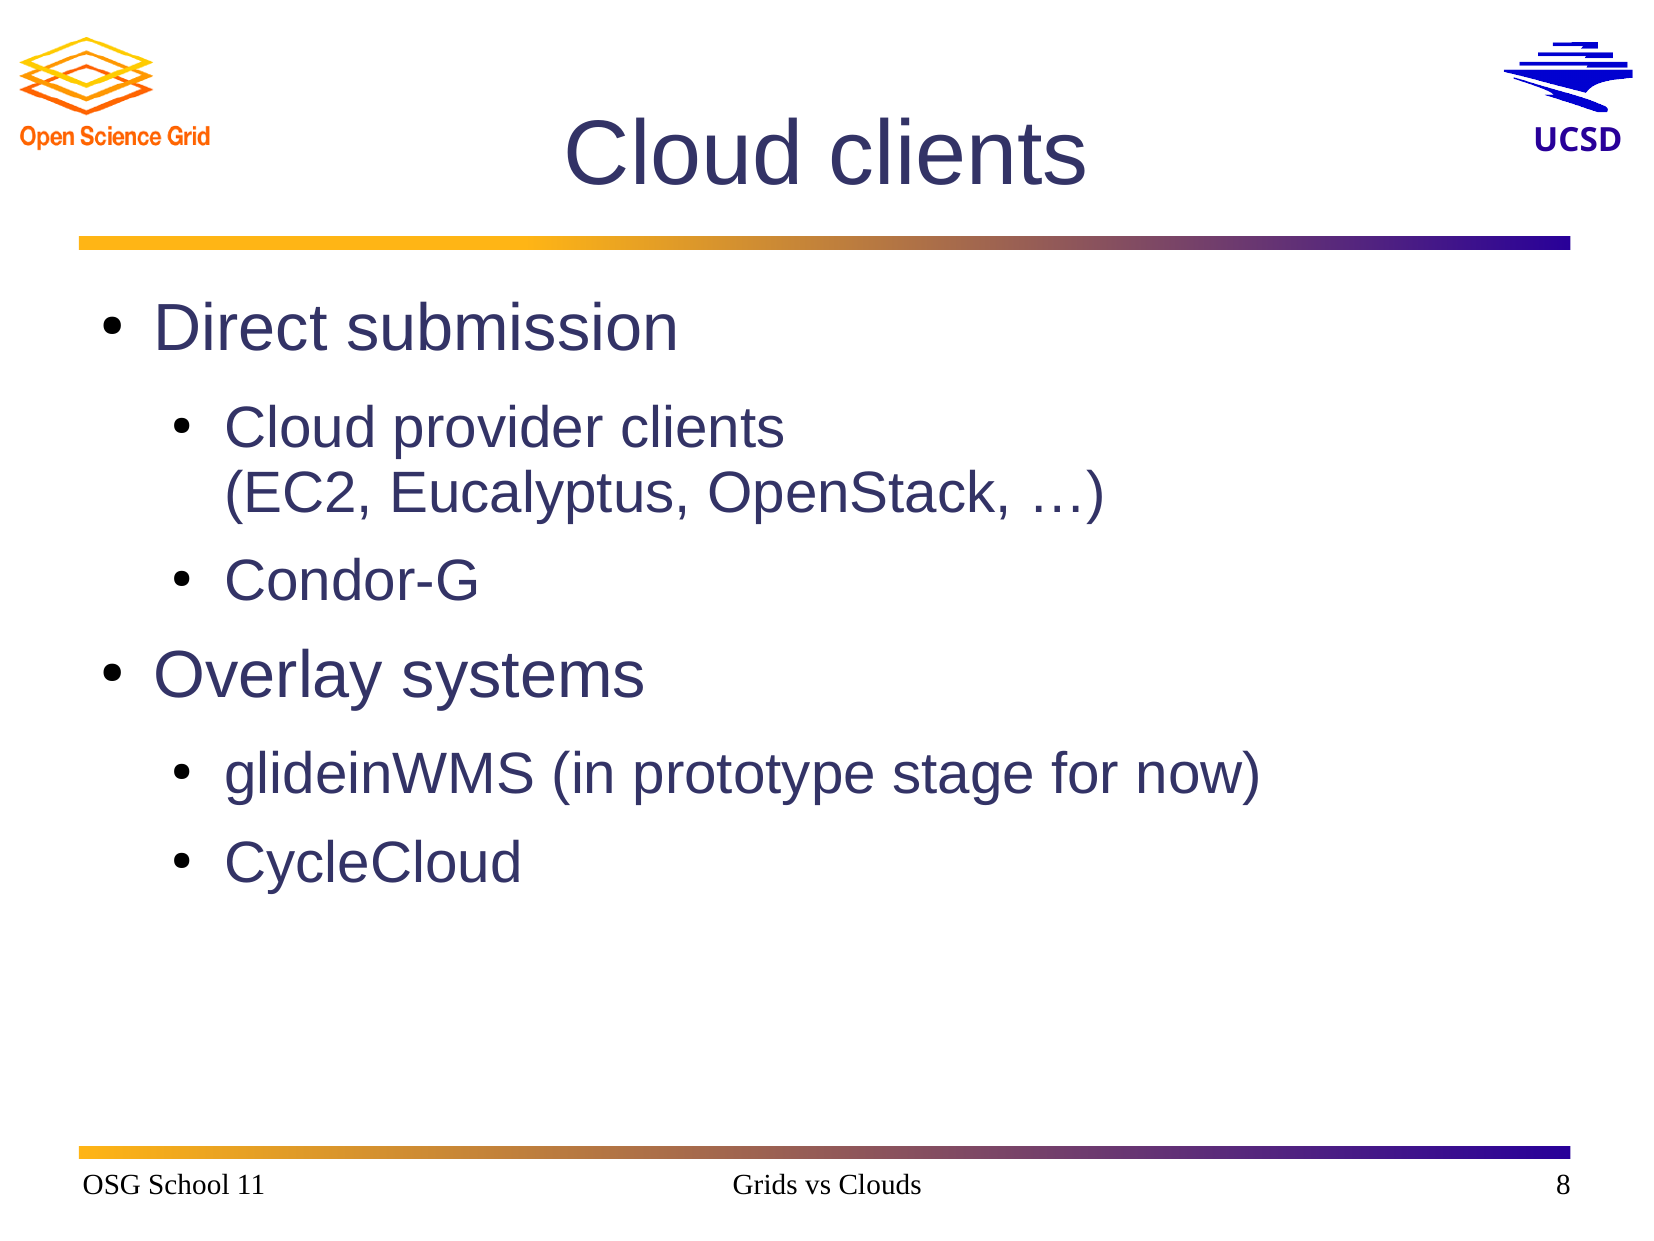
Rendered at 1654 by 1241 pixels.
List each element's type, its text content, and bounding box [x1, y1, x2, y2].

picture [1495, 42, 1637, 118]
list Direct submission Cloud provider clients (EC2, Eucalyptus, OpenStack, …) Condor-G Overlay systems glideinWMS (in prototype stage for now) CycleCloud [82, 290, 1571, 1109]
title Cloud clients [82, 56, 1571, 250]
picture [0, 14, 229, 167]
